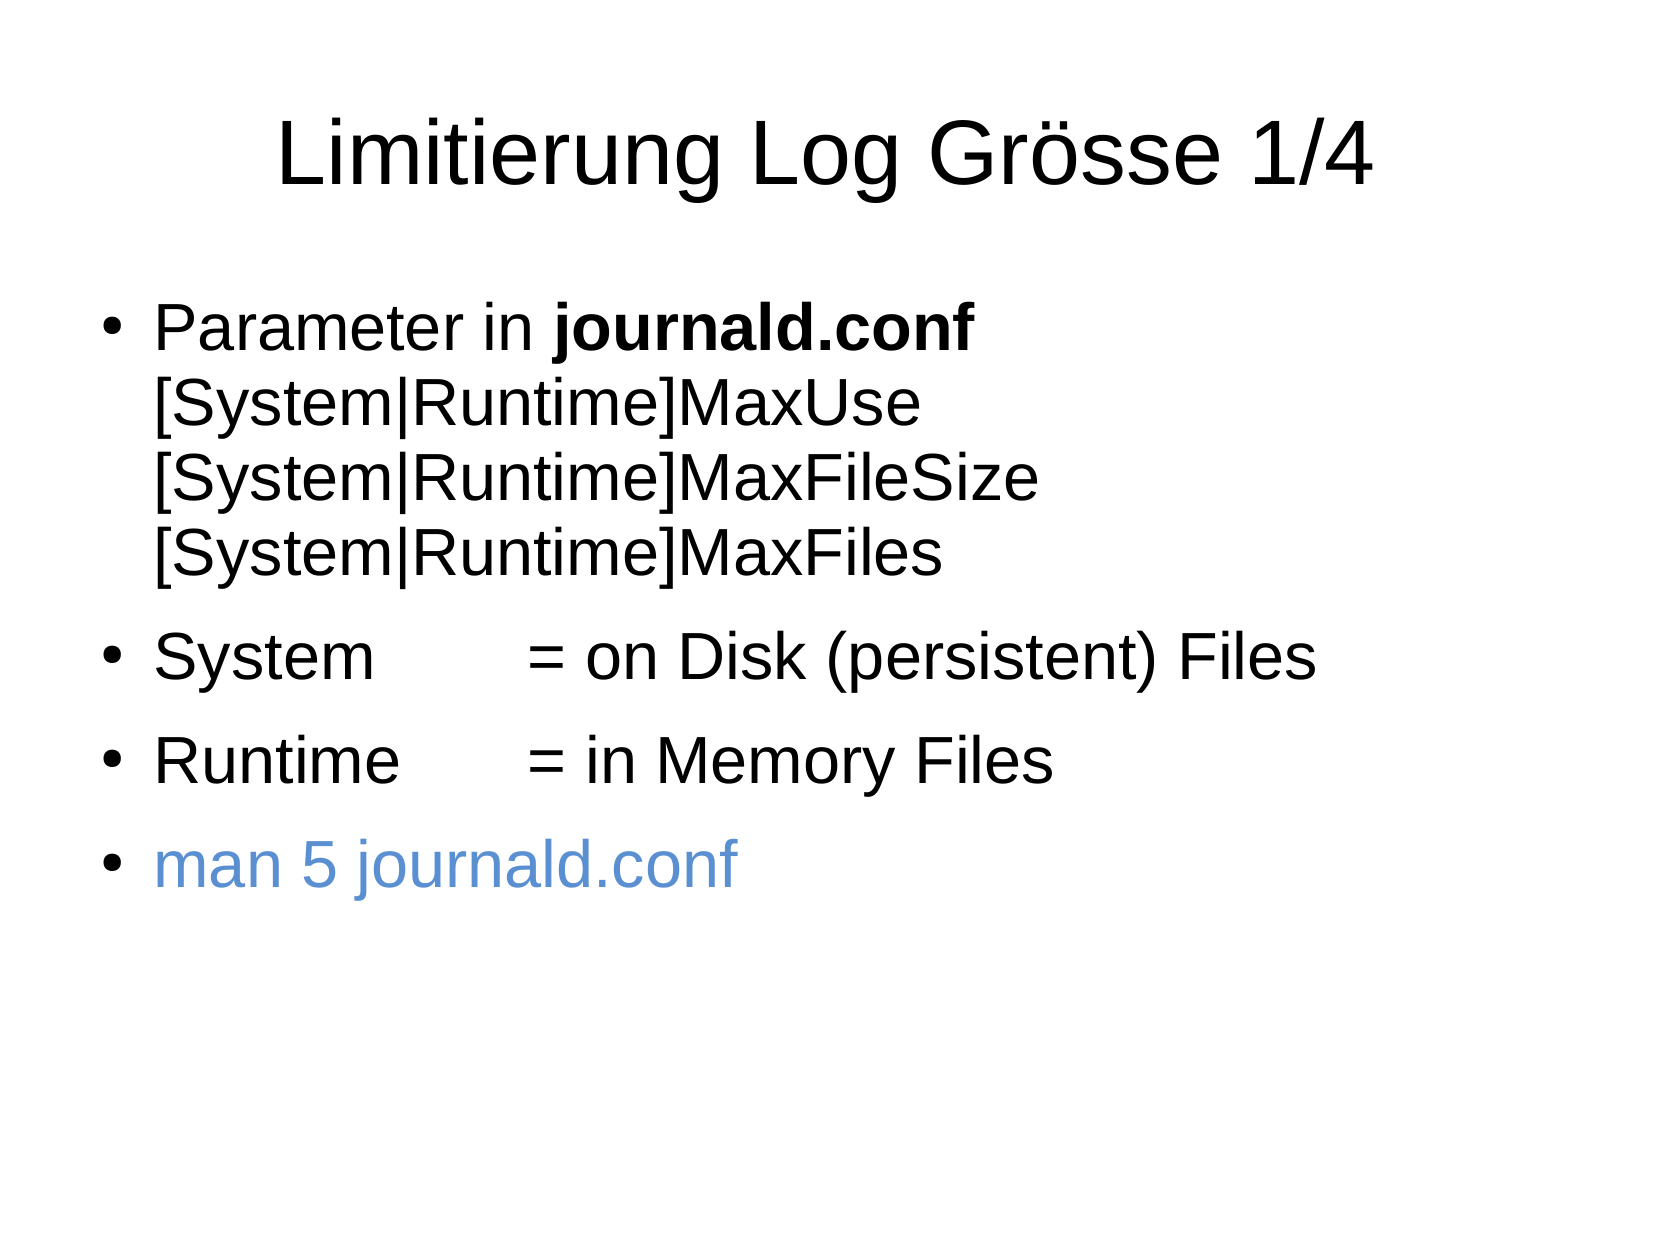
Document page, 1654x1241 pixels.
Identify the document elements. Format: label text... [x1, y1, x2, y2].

list Parameter in journald.conf [System|Runtime]MaxUse [System|Runtime]MaxFileSize [System|Runtime]MaxFiles System = on Disk (persistent) Files Runtime = in Memory Files man 5 journald.conf [82, 290, 1571, 1010]
title Limitierung Log Grösse 1/4 [82, 49, 1571, 257]
